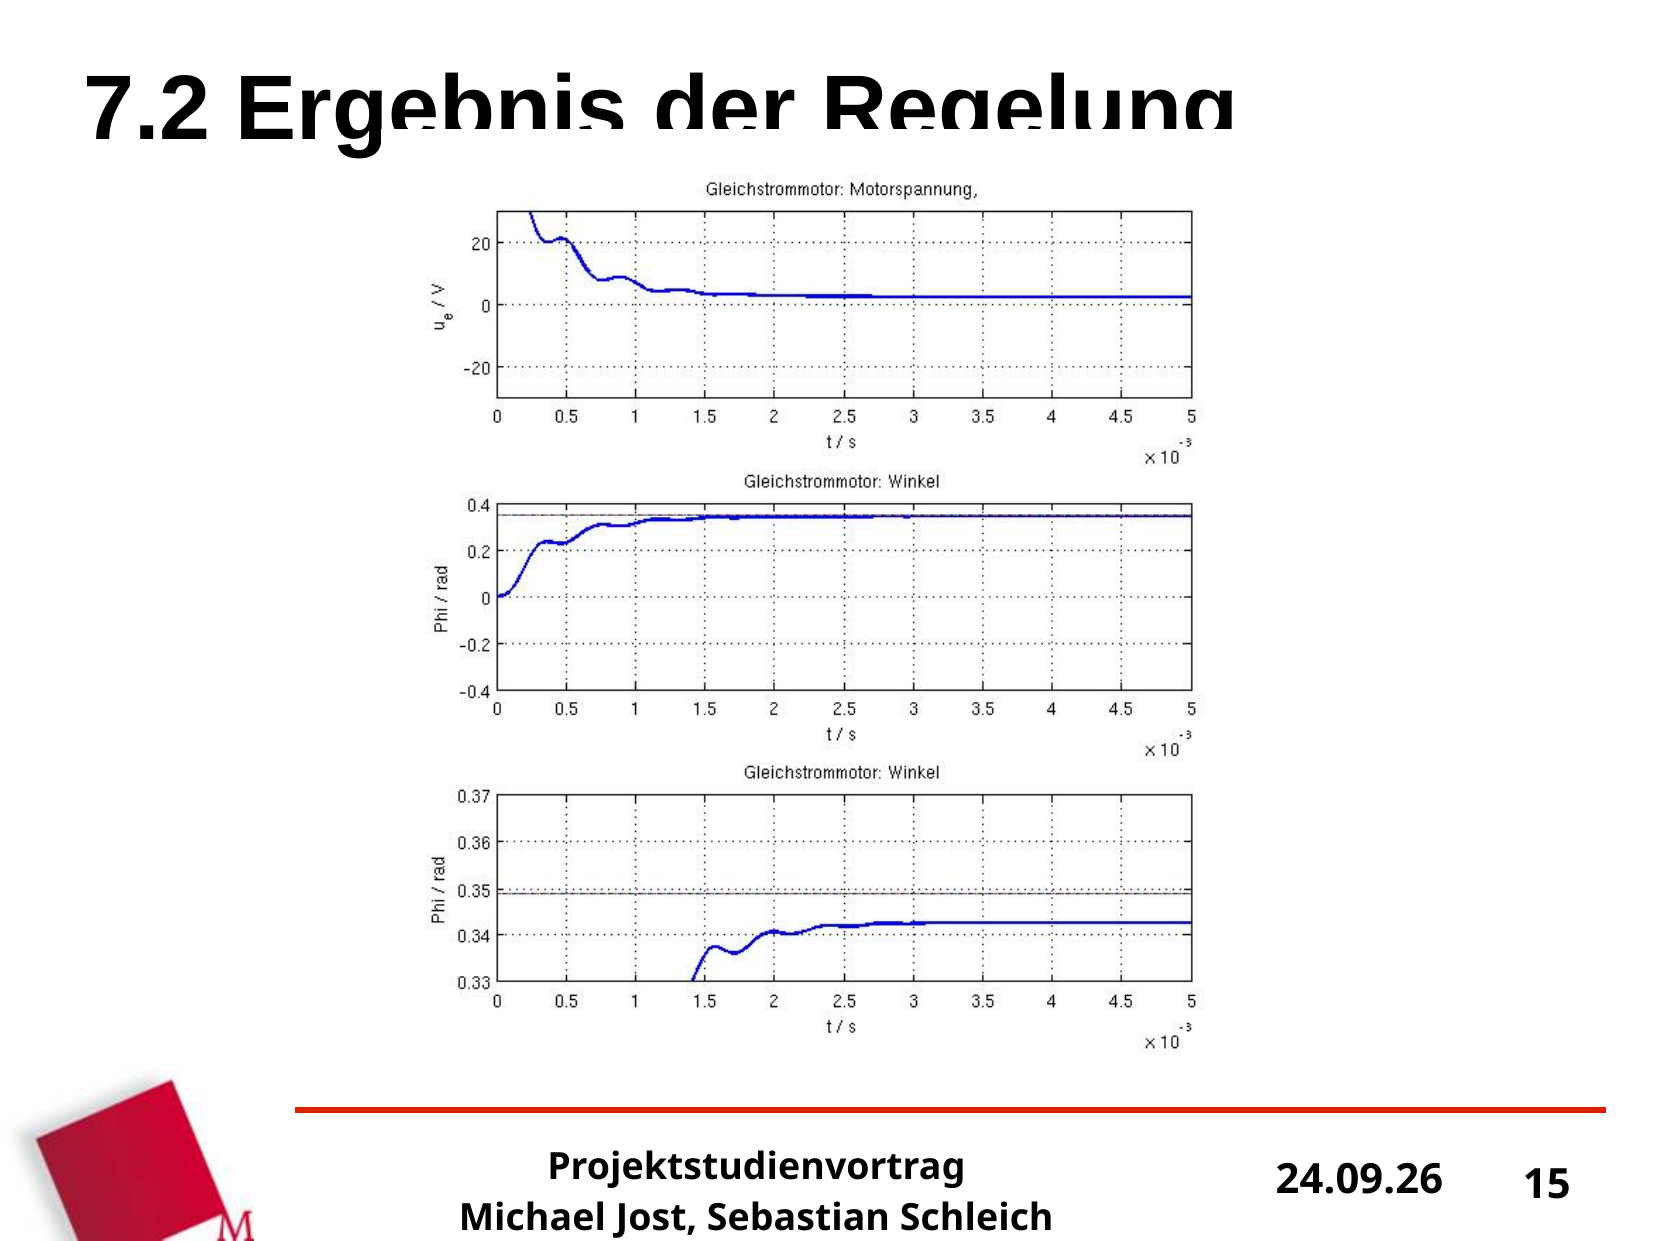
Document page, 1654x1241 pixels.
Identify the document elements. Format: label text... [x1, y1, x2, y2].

picture [2, 1063, 254, 1241]
picture [381, 129, 1276, 1105]
title 7.2 Ergebnis der Regelung [83, 49, 1572, 166]
